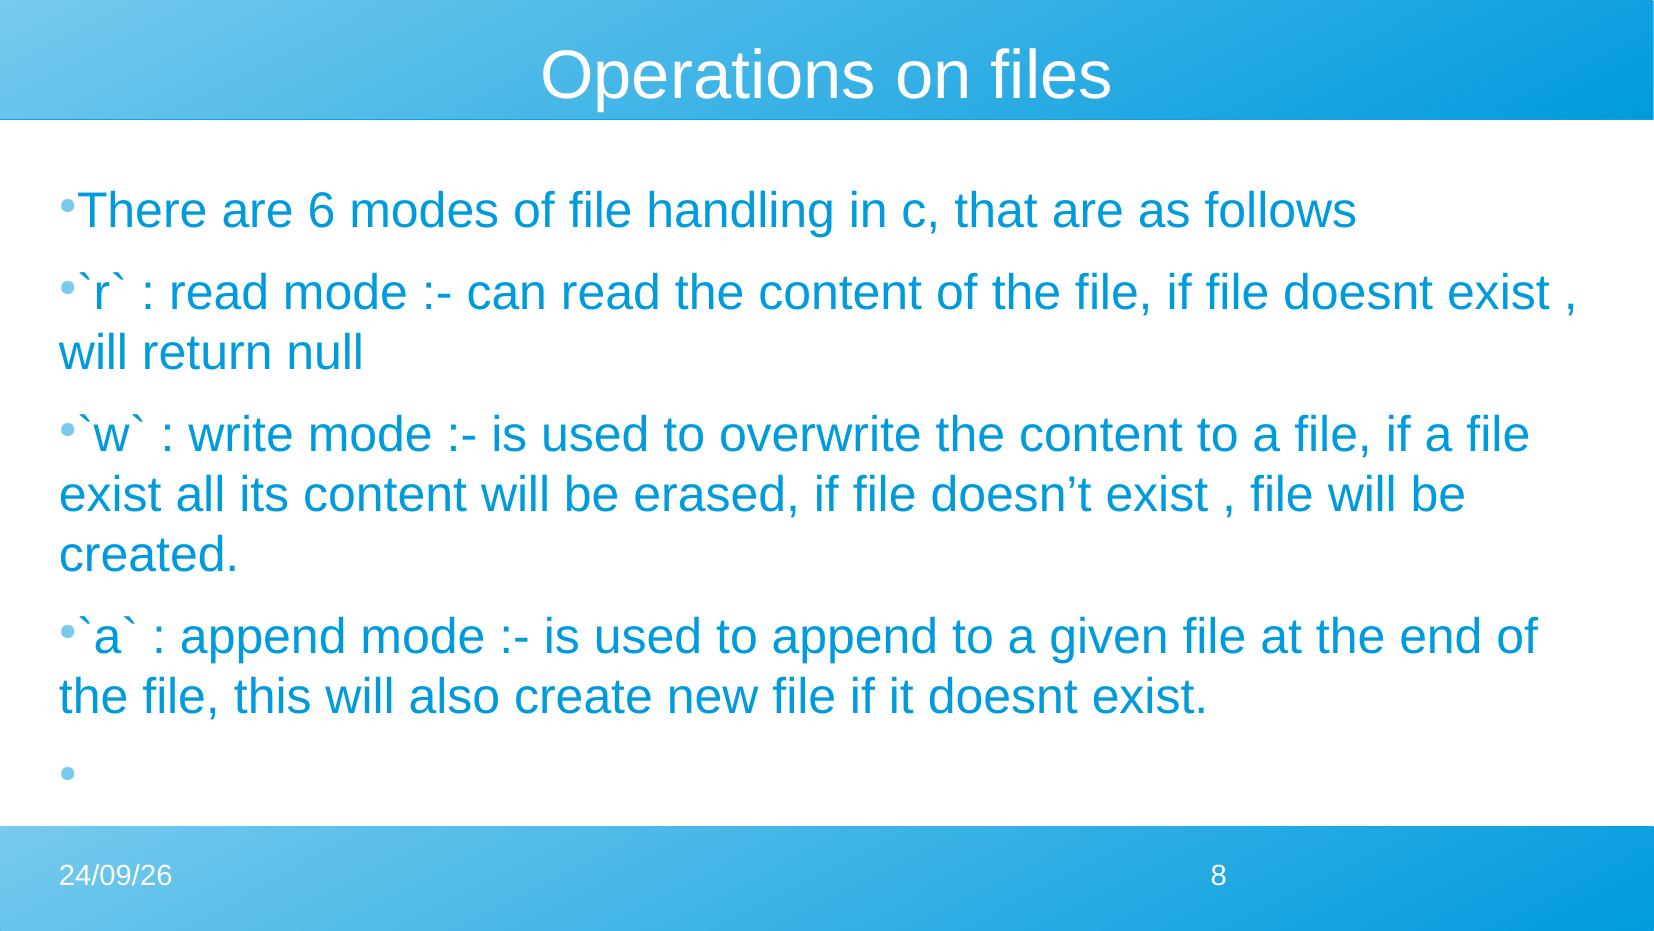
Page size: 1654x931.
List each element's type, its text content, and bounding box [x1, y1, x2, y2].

text_box 21-08-2023 [59, 856, 443, 916]
list There are 6 modes of file handling in c, that are as follows `r` : read mode :- can read the content of the file, if file doesnt exist , will return null `w` : write mode :- is used to overwrite the content to a file, if a file exist all its content will be erased, if file doesn’t exist , file will be created. `a` : append mode :- is used to append to a given file at the end of the file, this will also create new file if it doesnt exist. [59, 177, 1595, 768]
title Operations on files [59, 29, 1595, 108]
text_box [1210, 856, 1595, 916]
